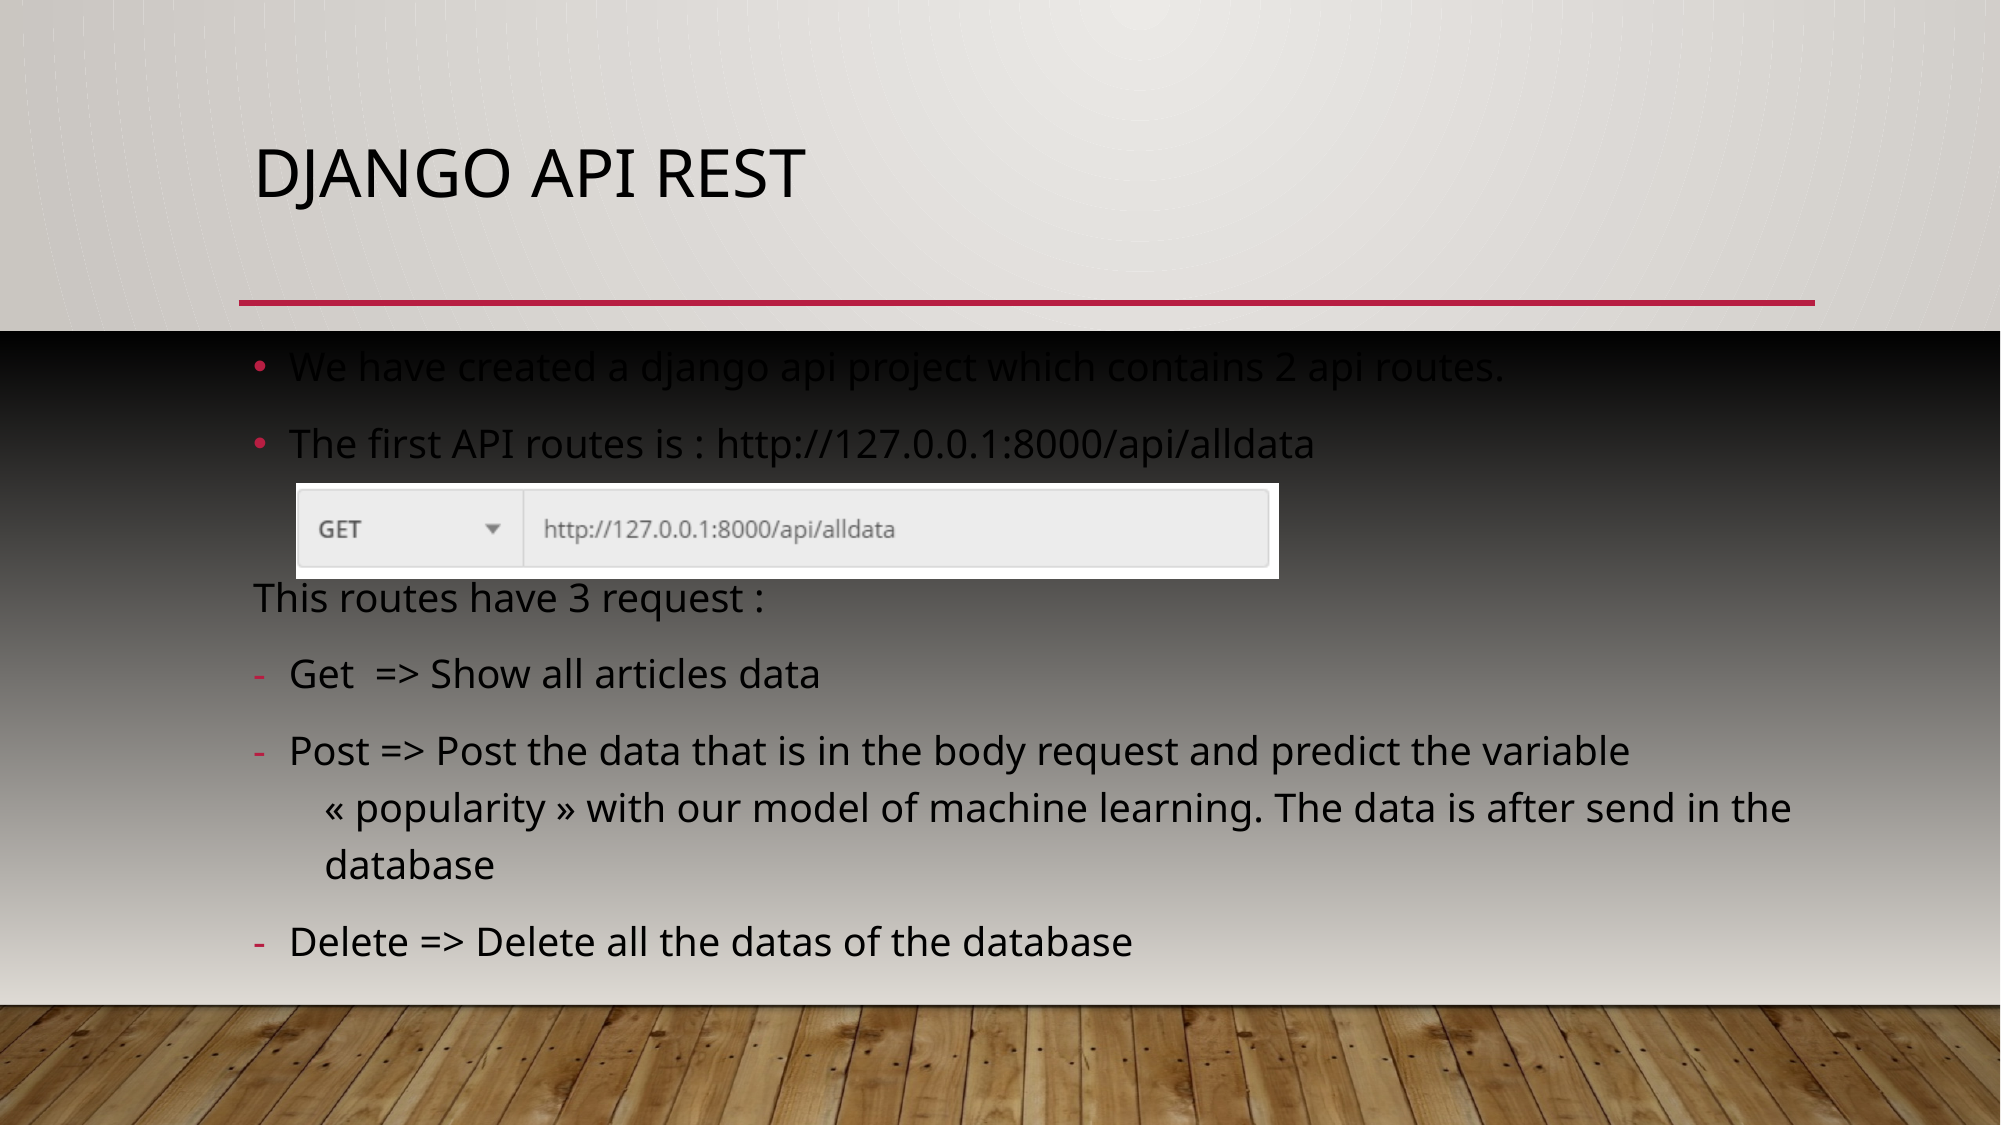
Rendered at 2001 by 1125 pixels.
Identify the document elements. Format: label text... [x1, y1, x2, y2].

list We have created a django api project which contains 2 api routes. The first API routes is : http://127.0.0.1:8000/api/alldata This routes have 3 request : Get => Show all articles data Post => Post the data that is in the body request and predict the variable « popularity » with our model of machine learning. The data is after send in the database Delete => Delete all the datas of the database [238, 325, 1814, 978]
picture [296, 483, 1279, 579]
title Django Api rest [238, 131, 1814, 305]
